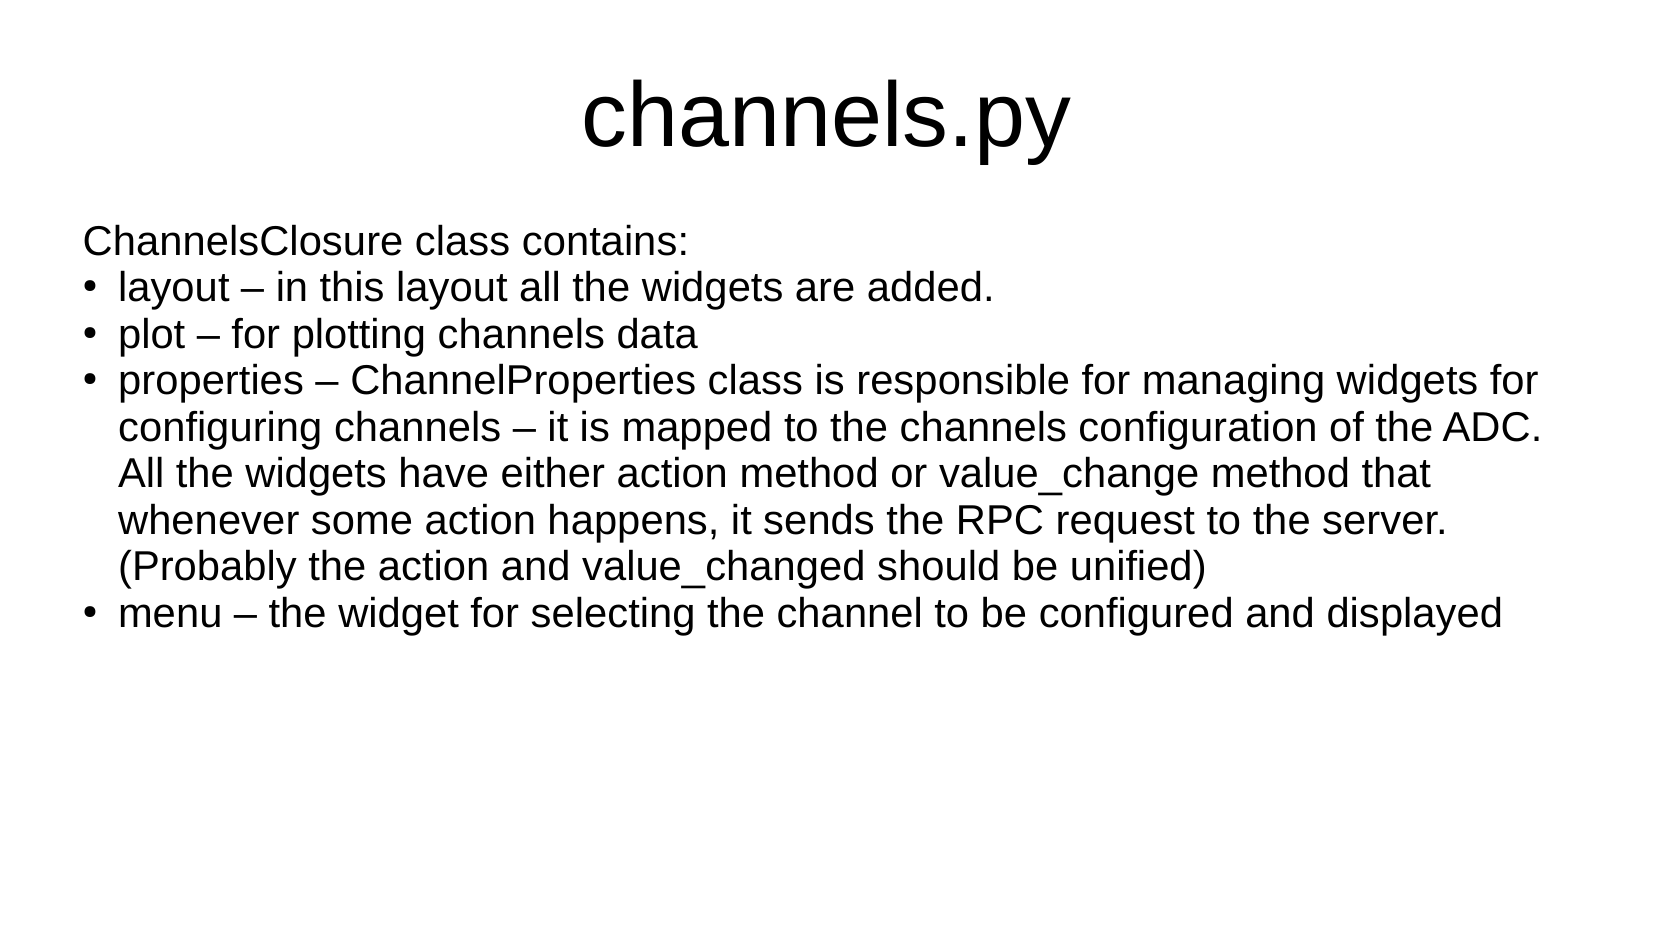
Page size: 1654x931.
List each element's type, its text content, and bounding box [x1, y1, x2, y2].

title channels.py [82, 37, 1571, 193]
subtitle ChannelsClosure class contains: layout – in this layout all the widgets are added. plot – for plotting channels data properties – ChannelProperties class is responsible for managing widgets for configuring channels – it is mapped to the channels configuration of the ADC. All the widgets have either action method or value_change method that whenever some action happens, it sends the RPC request to the server. (Probably the action and value_changed should be unified) menu – the widget for selecting the channel to be configured and displayed [82, 217, 1571, 758]
